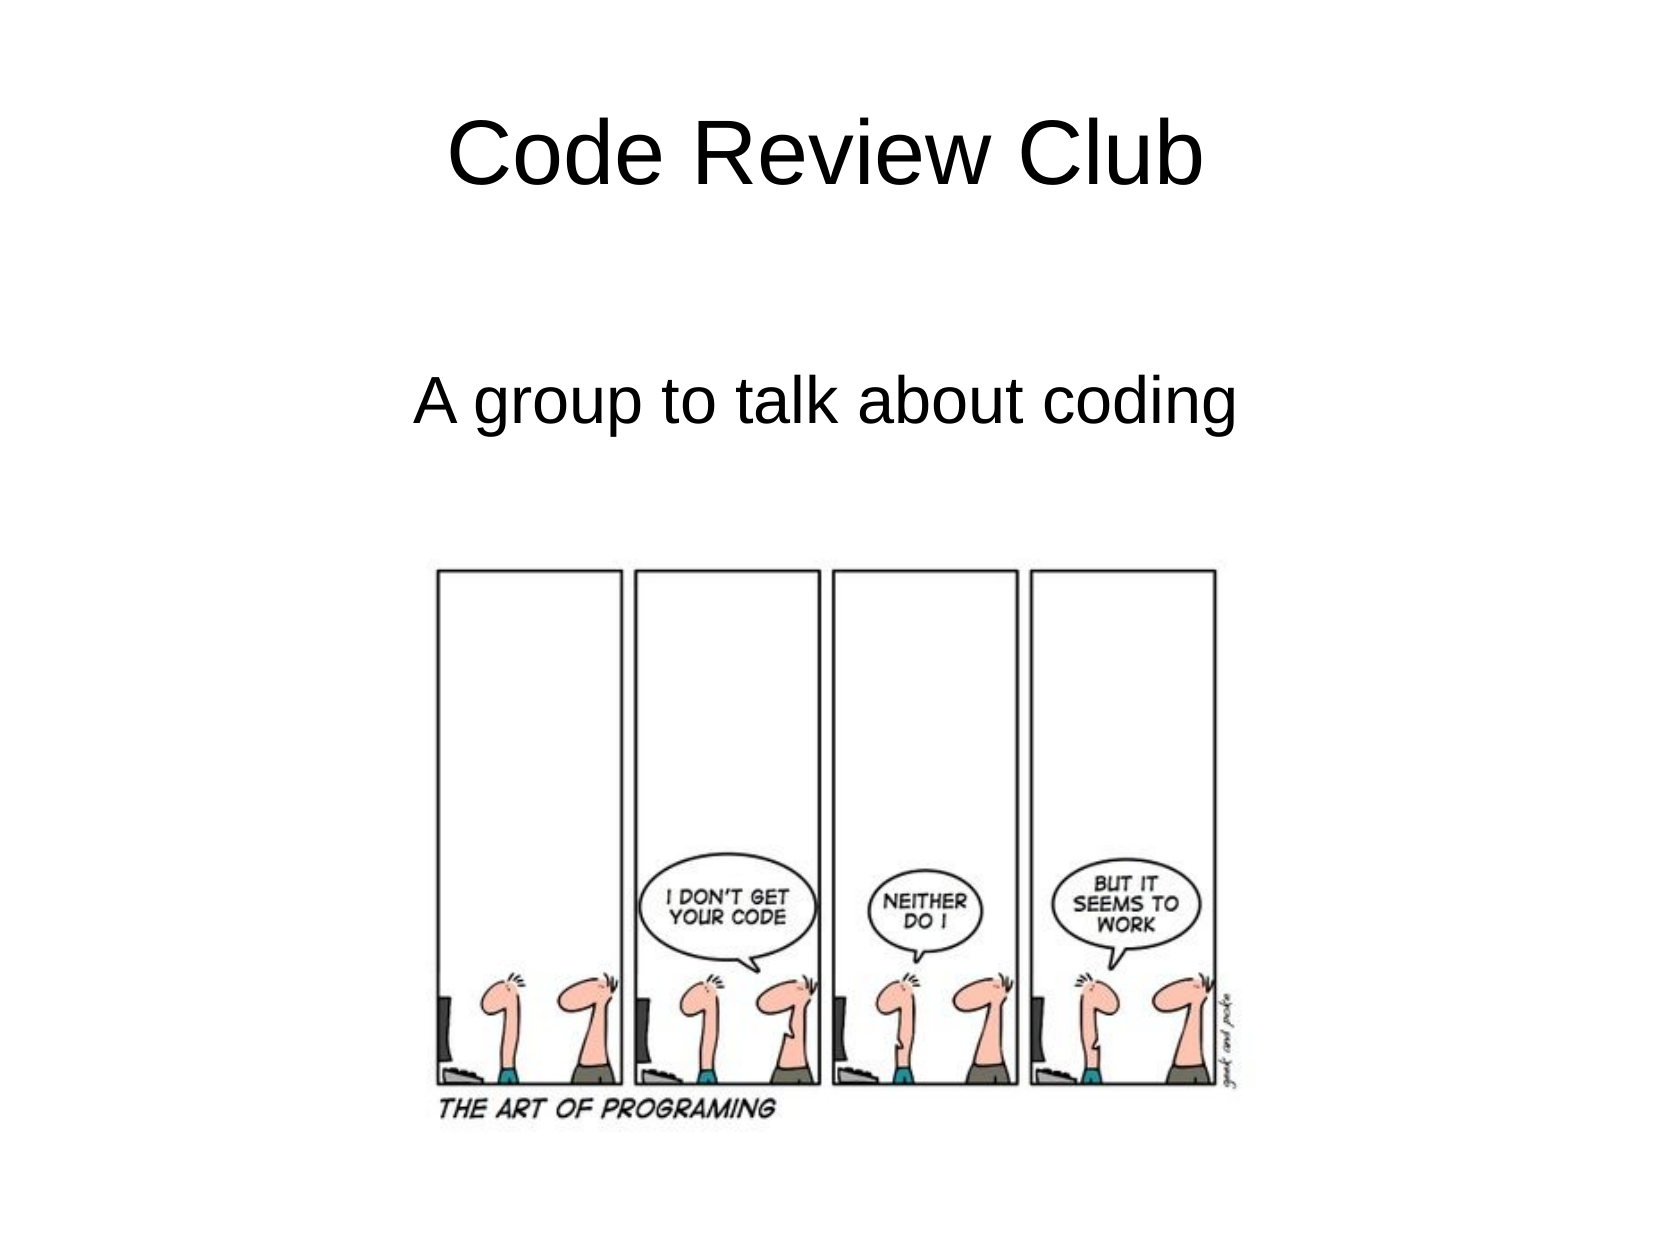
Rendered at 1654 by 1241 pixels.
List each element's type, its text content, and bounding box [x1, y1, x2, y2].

subtitle A group to talk about coding [82, 290, 1571, 511]
picture [398, 545, 1256, 1150]
title Code Review Club [82, 49, 1571, 257]
